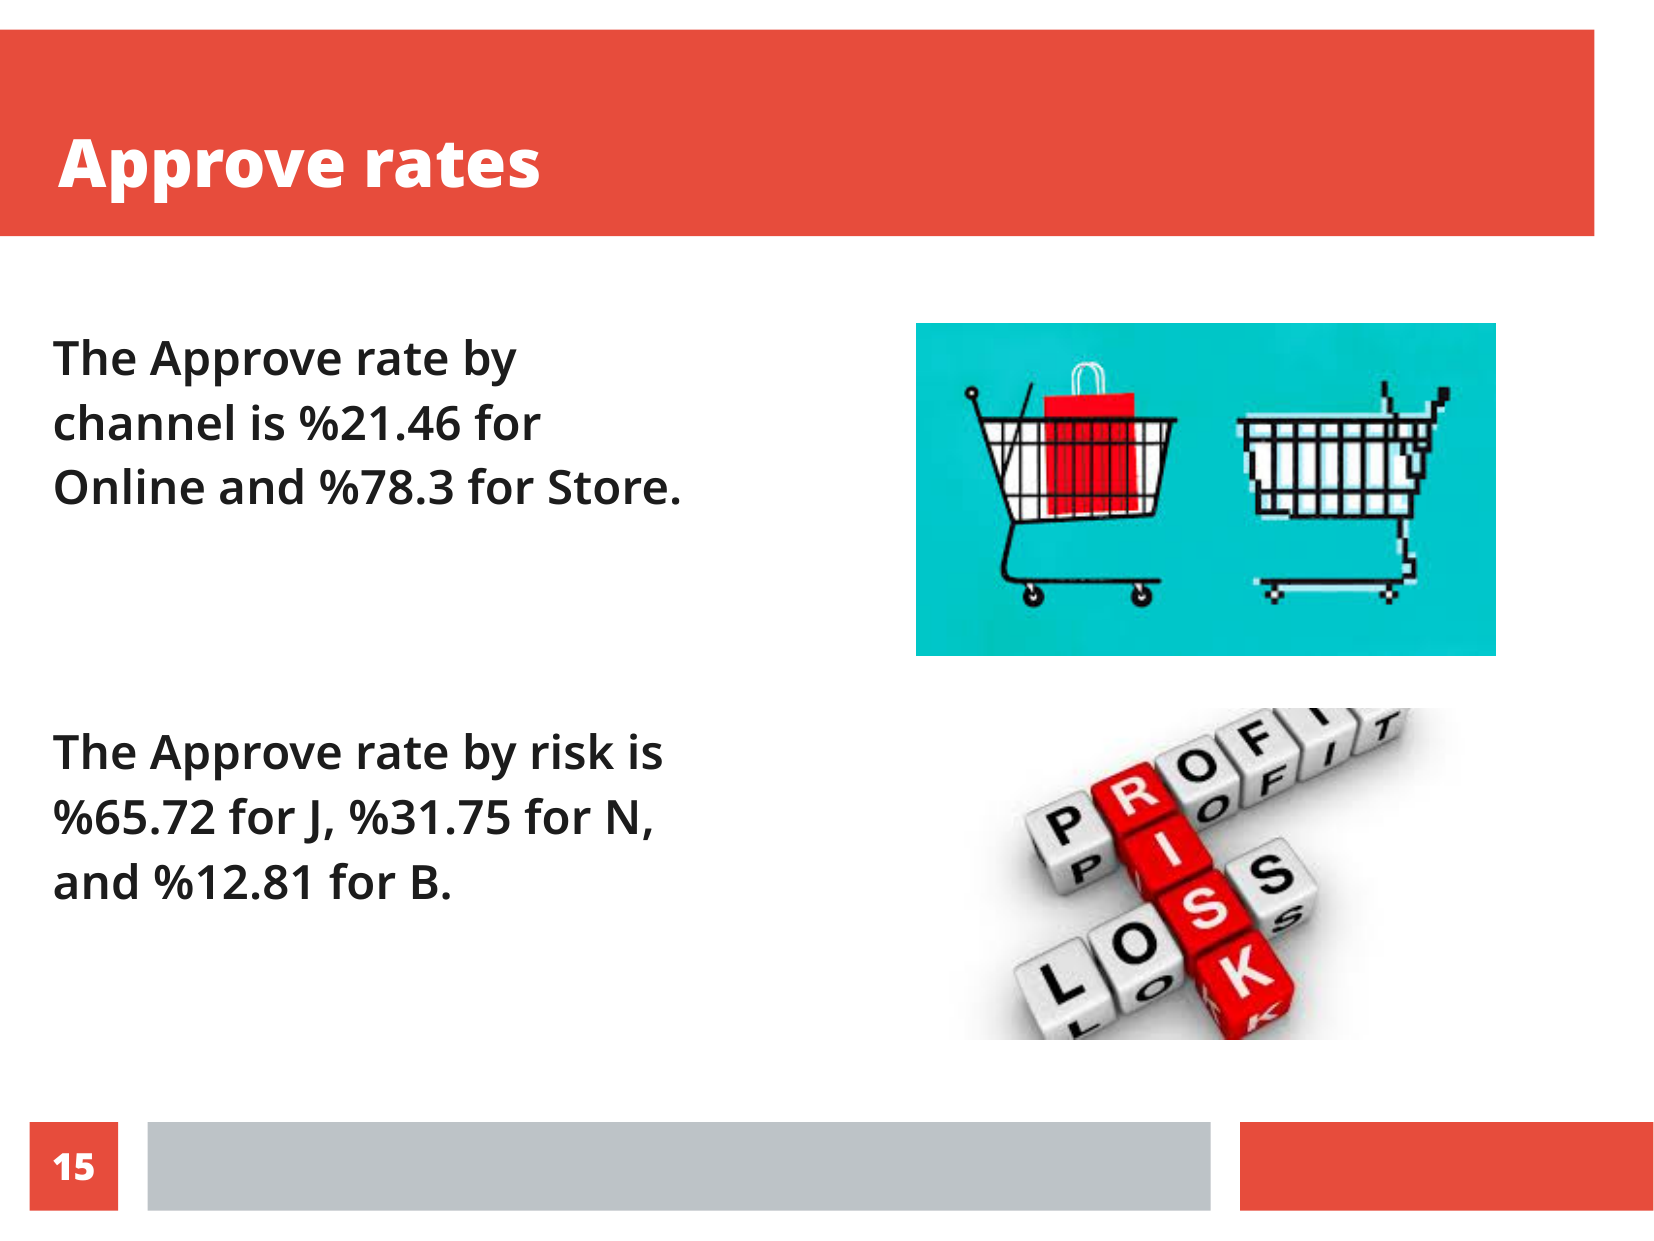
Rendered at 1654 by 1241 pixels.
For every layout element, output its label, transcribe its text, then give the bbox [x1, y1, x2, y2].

title Approve rates [59, 59, 1595, 207]
picture [919, 708, 1488, 1040]
list The Approve rate by channel is %21.46 for Online and %78.3 for Store. The Approve rate by risk is %65.72 for J, %31.75 for N, and %12.81 for B. [52, 324, 703, 916]
picture [916, 323, 1496, 656]
